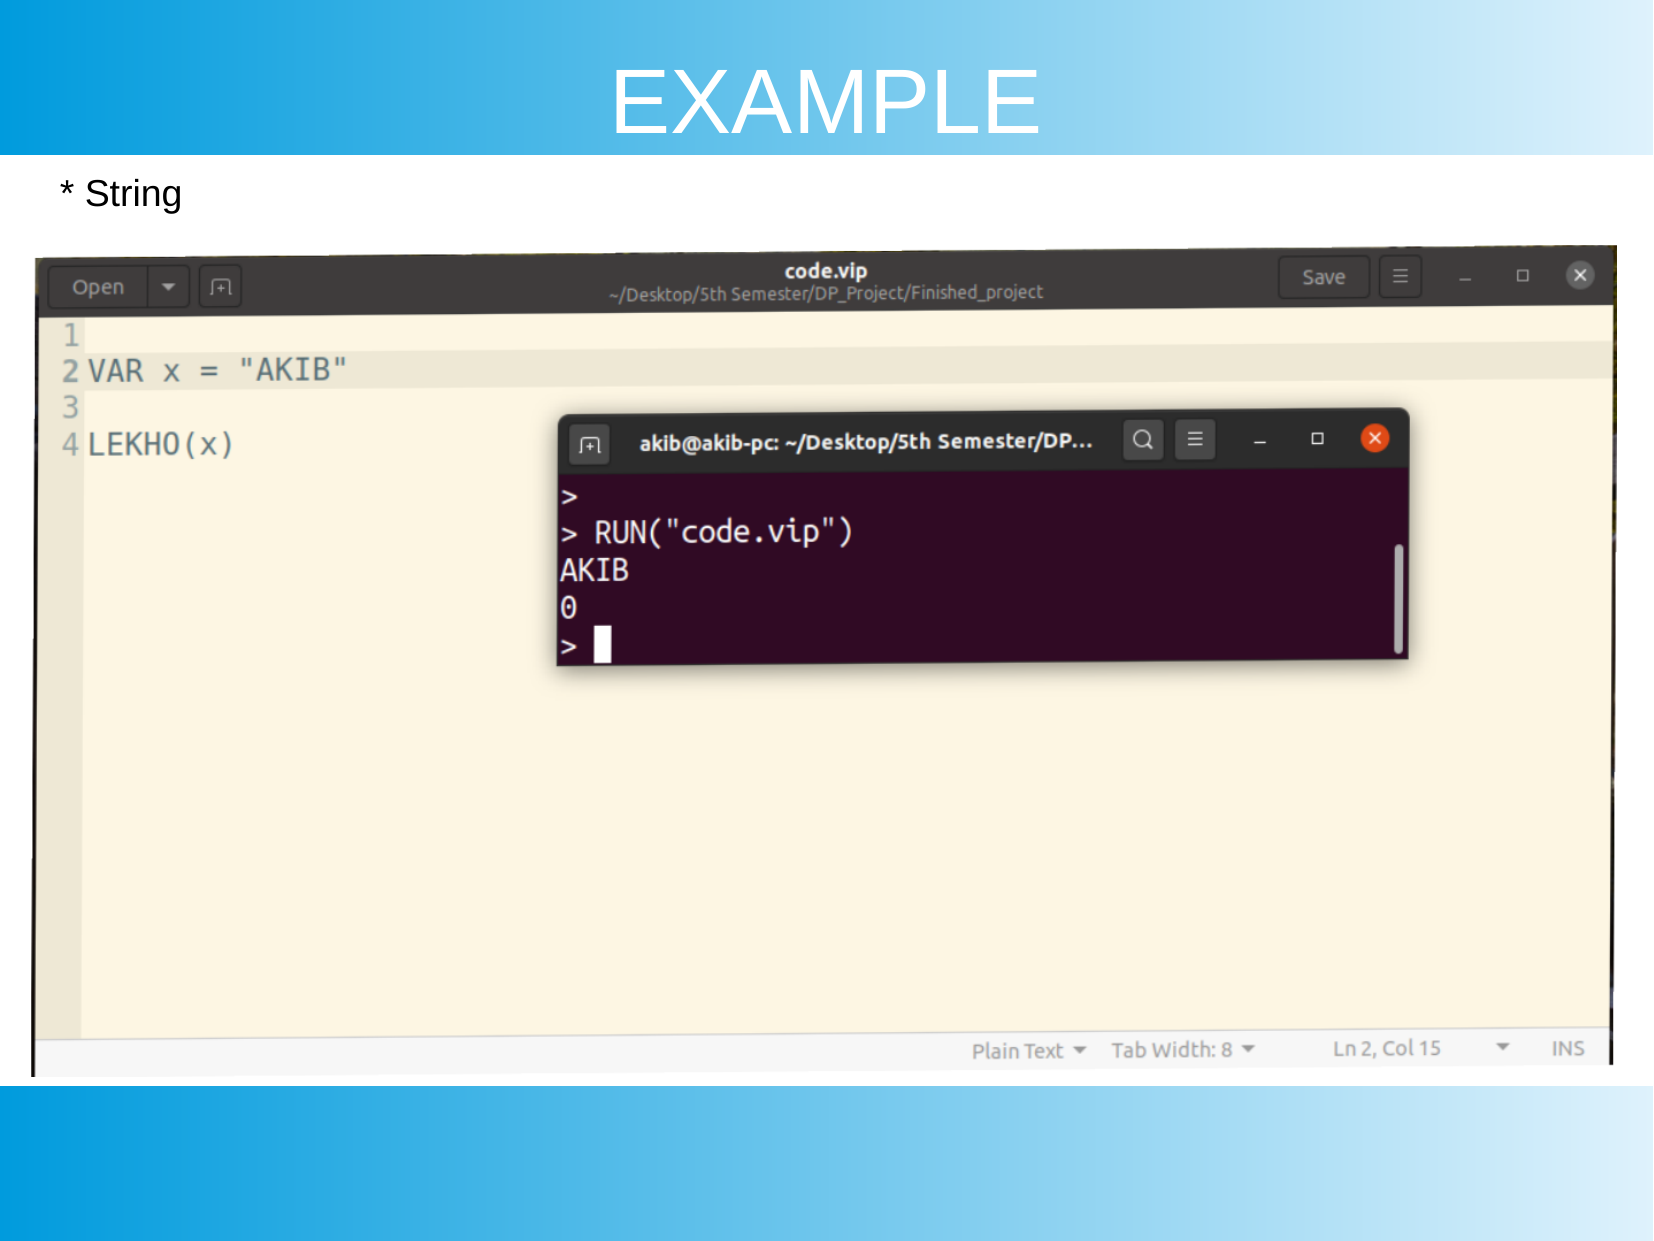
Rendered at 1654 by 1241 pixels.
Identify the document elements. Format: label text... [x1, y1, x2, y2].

picture [30, 244, 1617, 1077]
text_box * String [45, 165, 1111, 222]
title EXAMPLE [82, 49, 1571, 155]
